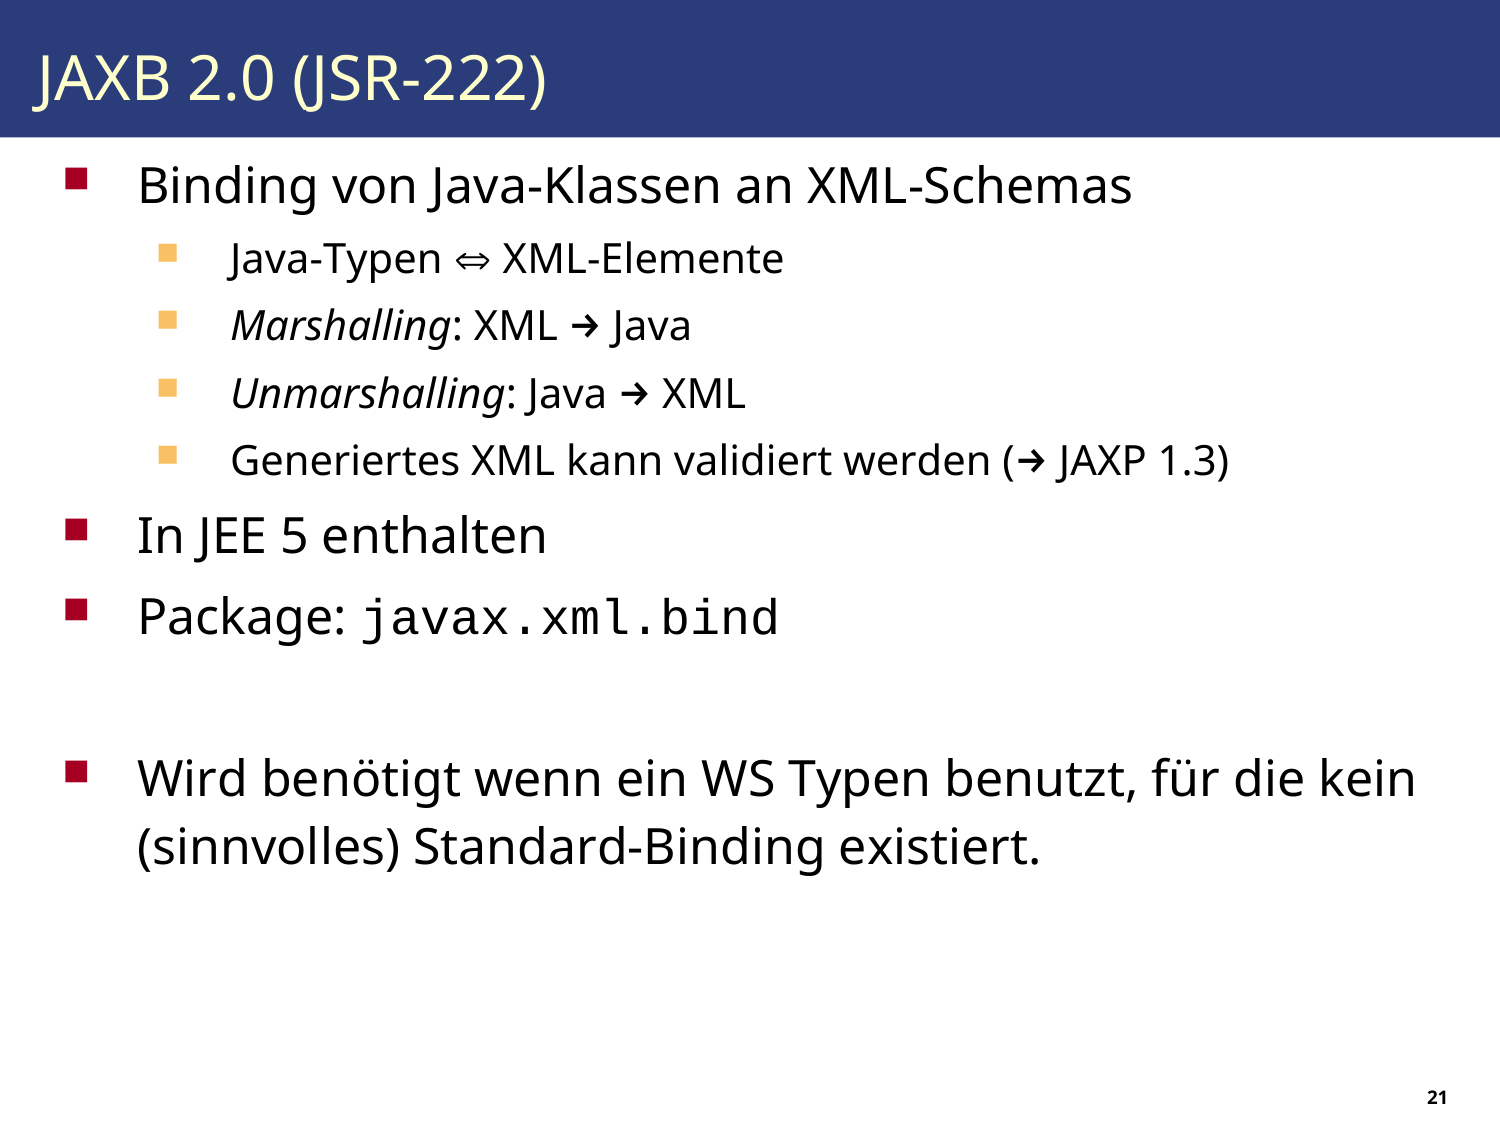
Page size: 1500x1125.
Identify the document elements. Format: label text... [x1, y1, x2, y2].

text_box JAXB 2.0 (JSR-222)‏ [37, 0, 1476, 151]
list Binding von Java-Klassen an XML-Schemas Java-Typen ⇔ XML-Elemente Marshalling: XML → Java Unmarshalling: Java → XML Generiertes XML kann validiert werden (→ JAXP 1.3) In JEE 5 enthalten Package: javax.xml.bind Wird benötigt wenn ein WS Typen benutzt, für die kein (sinnvolles) Standard-Binding existiert. [62, 149, 1449, 1072]
text_box 21 [1412, 1077, 1500, 1117]
